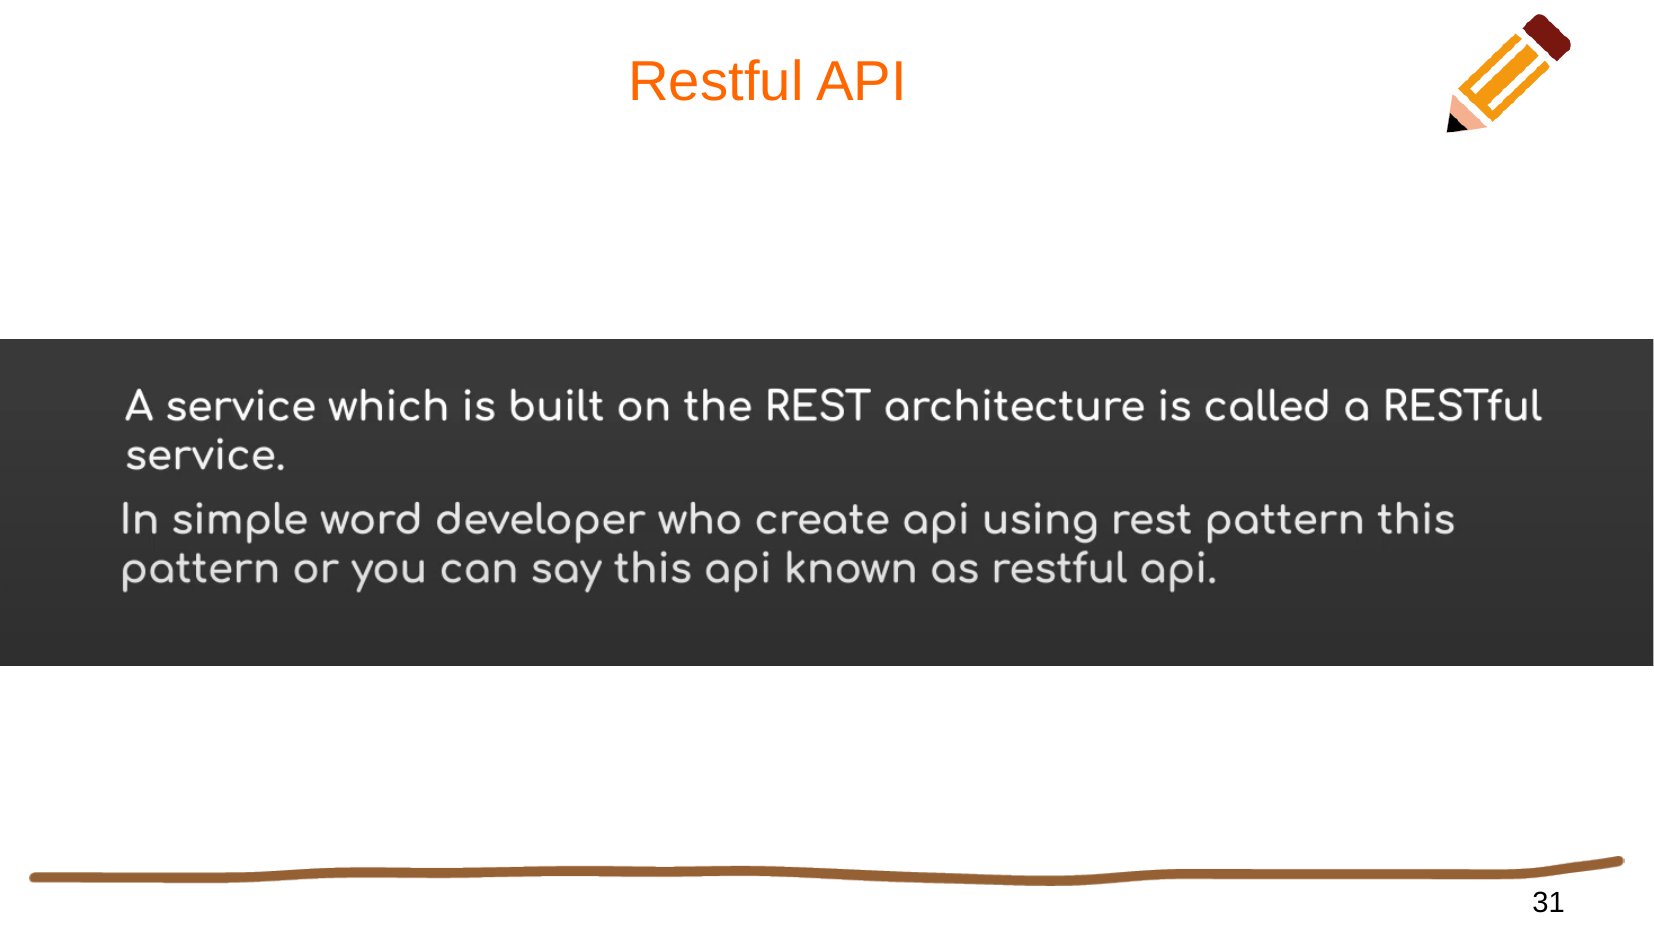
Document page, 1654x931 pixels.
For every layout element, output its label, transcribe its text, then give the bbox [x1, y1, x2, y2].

title Restful API [88, 29, 1447, 133]
picture [29, 856, 1625, 886]
picture [1446, 14, 1571, 133]
picture [0, 339, 1654, 666]
